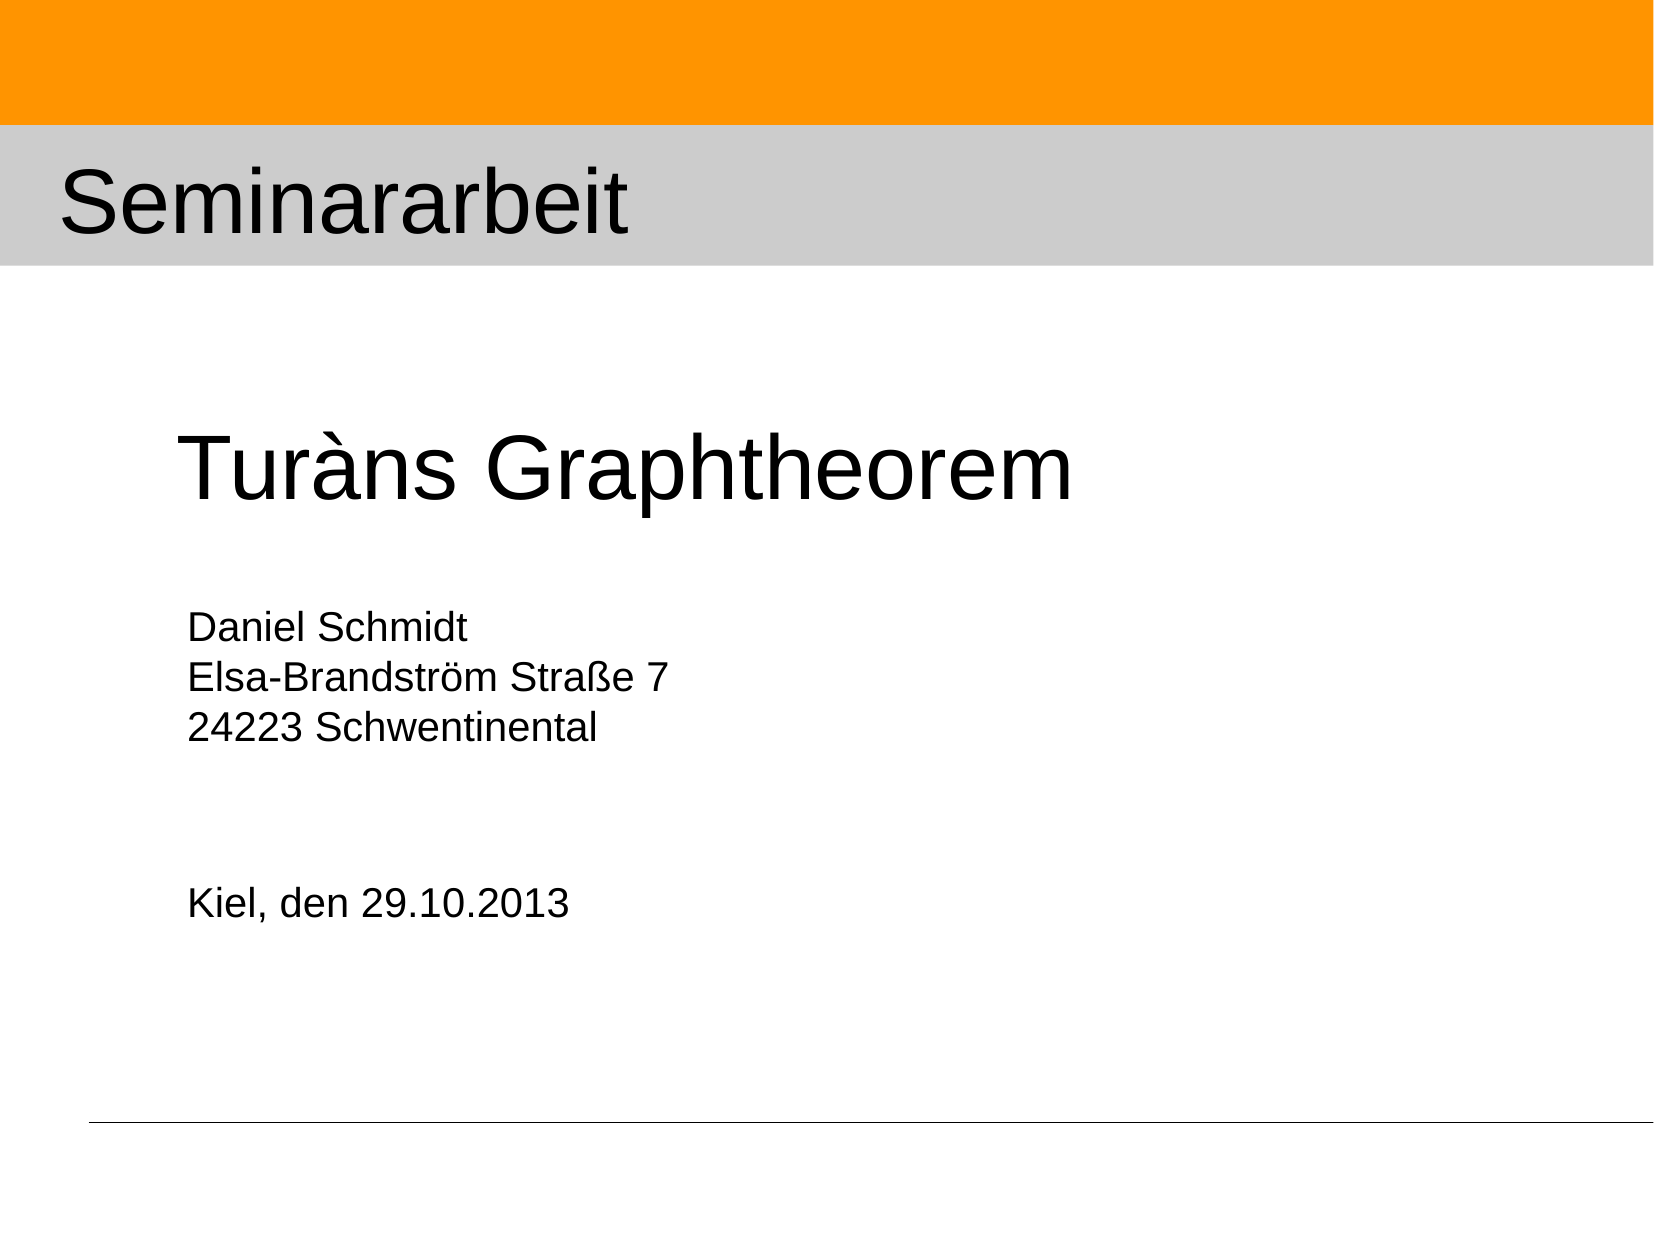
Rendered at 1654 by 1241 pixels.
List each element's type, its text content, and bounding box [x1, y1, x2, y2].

title Seminararbeit [50, 133, 1359, 260]
title Turàns Graphtheorem [168, 289, 1477, 527]
text_box Daniel Schmidt Elsa-Brandström Straße 7 24223 Schwentinental Kiel, den 29.10.2013 [187, 600, 1300, 927]
